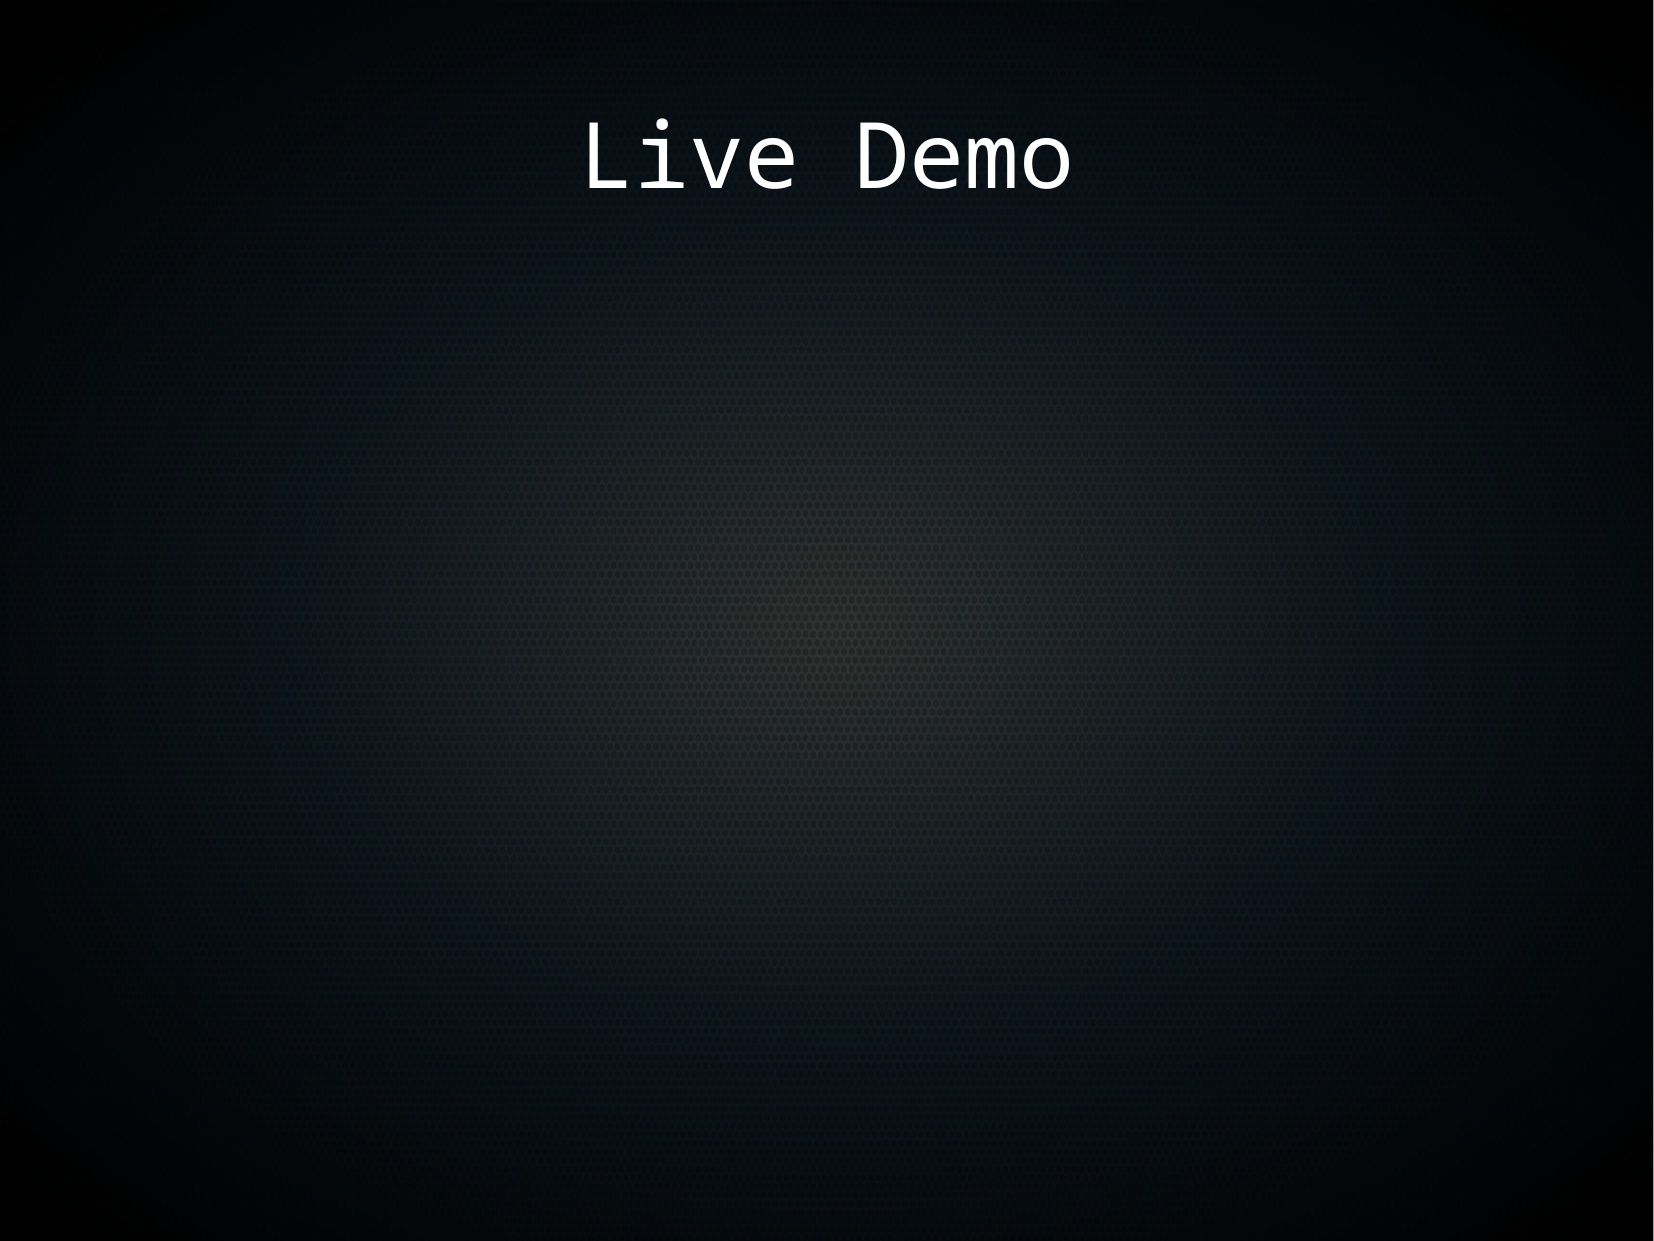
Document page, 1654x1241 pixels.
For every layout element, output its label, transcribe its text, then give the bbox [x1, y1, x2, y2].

title Live Demo [82, 49, 1571, 257]
picture [0, 0, 1654, 1241]
